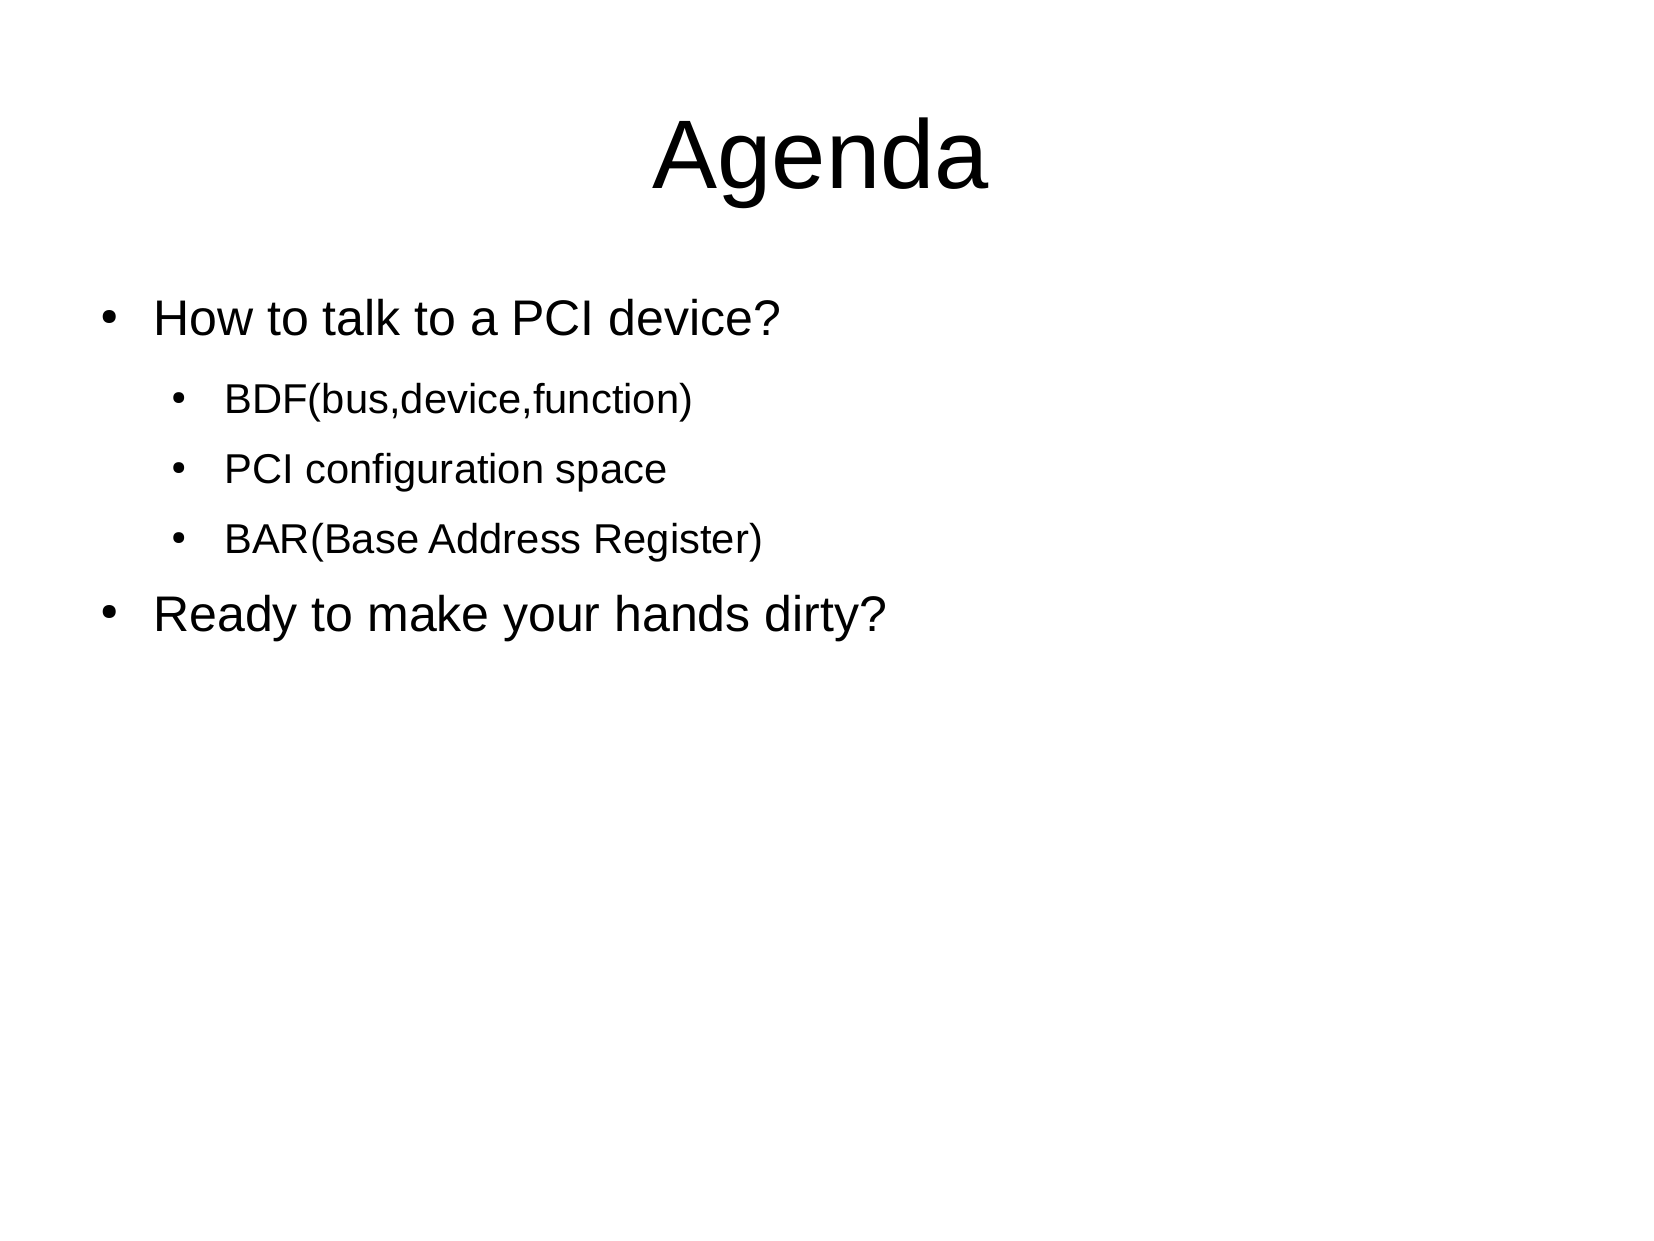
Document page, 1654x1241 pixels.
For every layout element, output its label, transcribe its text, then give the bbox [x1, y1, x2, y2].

title Agenda [52, 100, 1589, 210]
list How to talk to a PCI device? BDF(bus,device,function) PCI configuration space BAR(Base Address Register) Ready to make your hands dirty? [82, 290, 1538, 1010]
